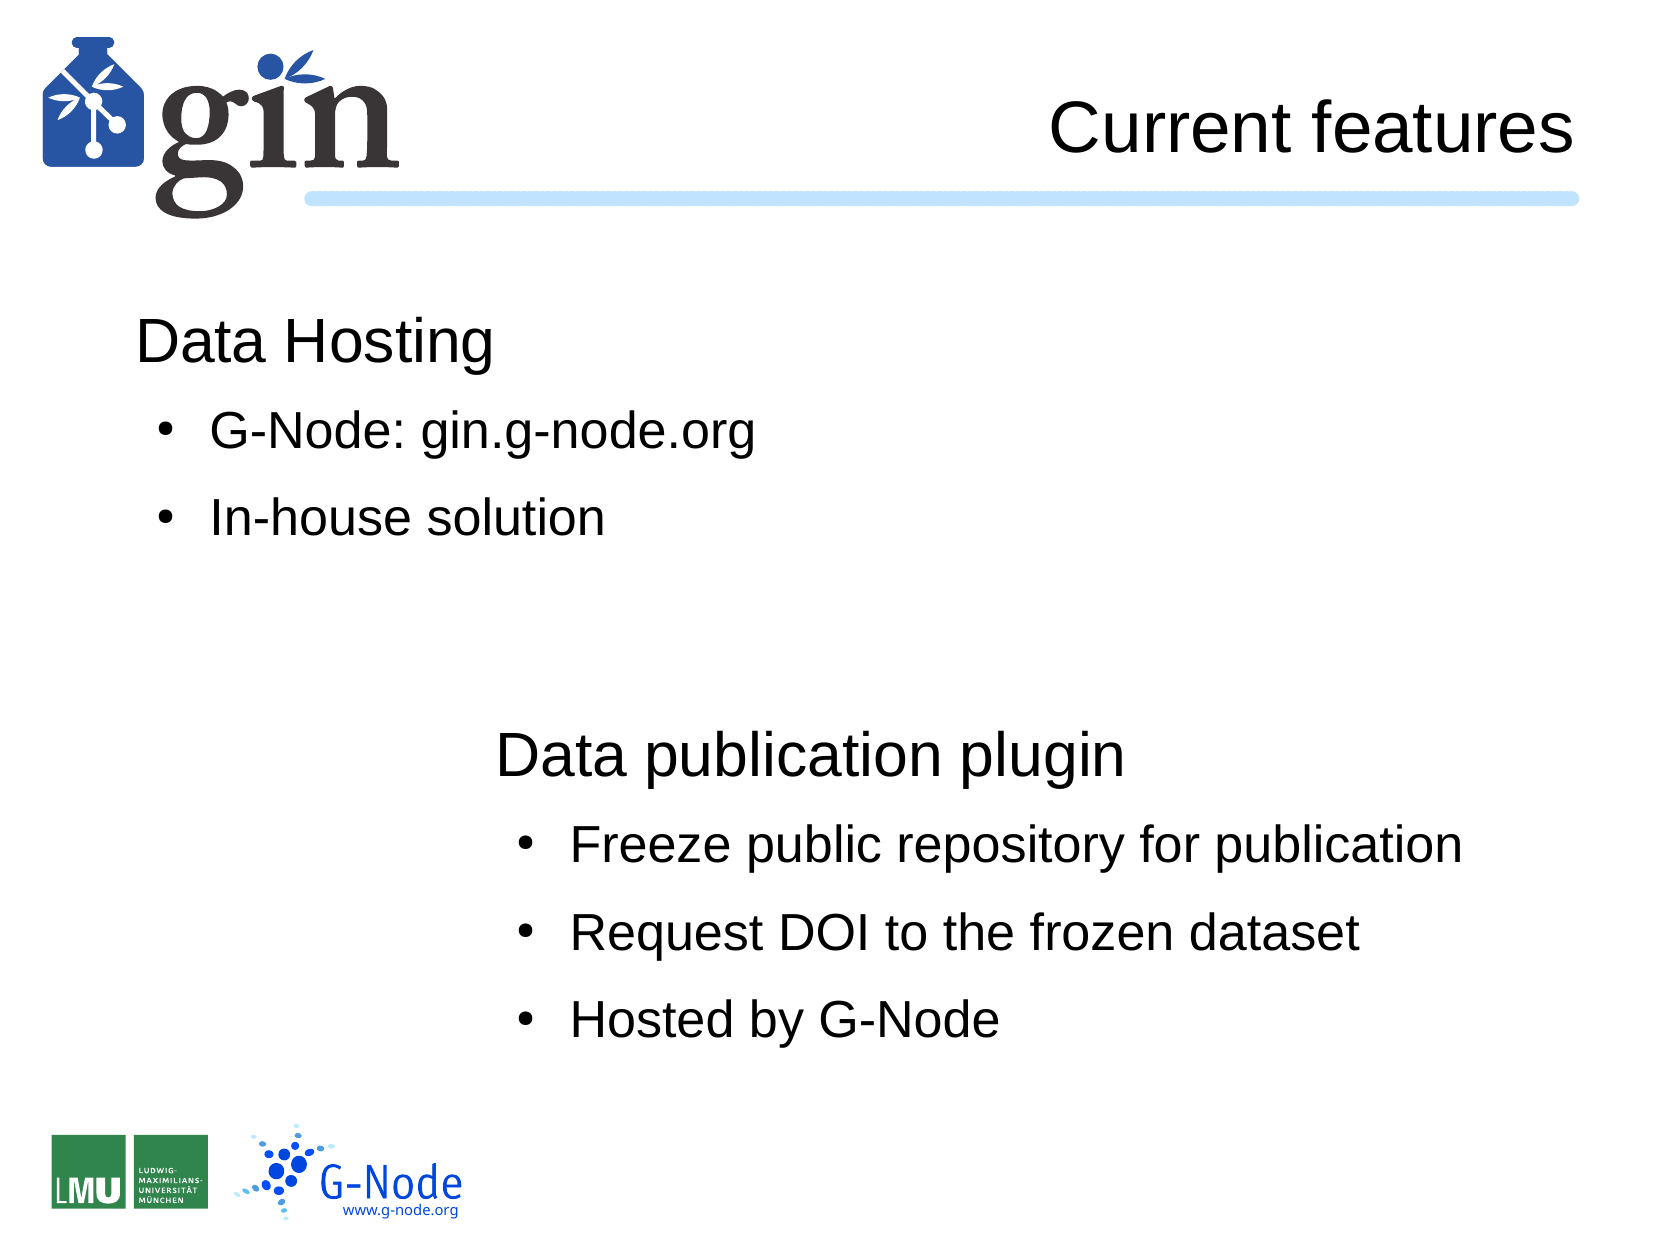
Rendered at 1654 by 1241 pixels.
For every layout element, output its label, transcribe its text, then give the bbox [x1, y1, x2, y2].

list G-Node: gin.g-node.org In-house solution [138, 401, 1480, 586]
list Data publication plugin [495, 720, 1654, 808]
text_box Current features [87, 30, 1576, 226]
list Freeze public repository for publication Request DOI to the frozen dataset Hosted by G-Node [498, 815, 1654, 998]
list Data Hosting [135, 305, 1624, 393]
picture [33, 30, 409, 224]
